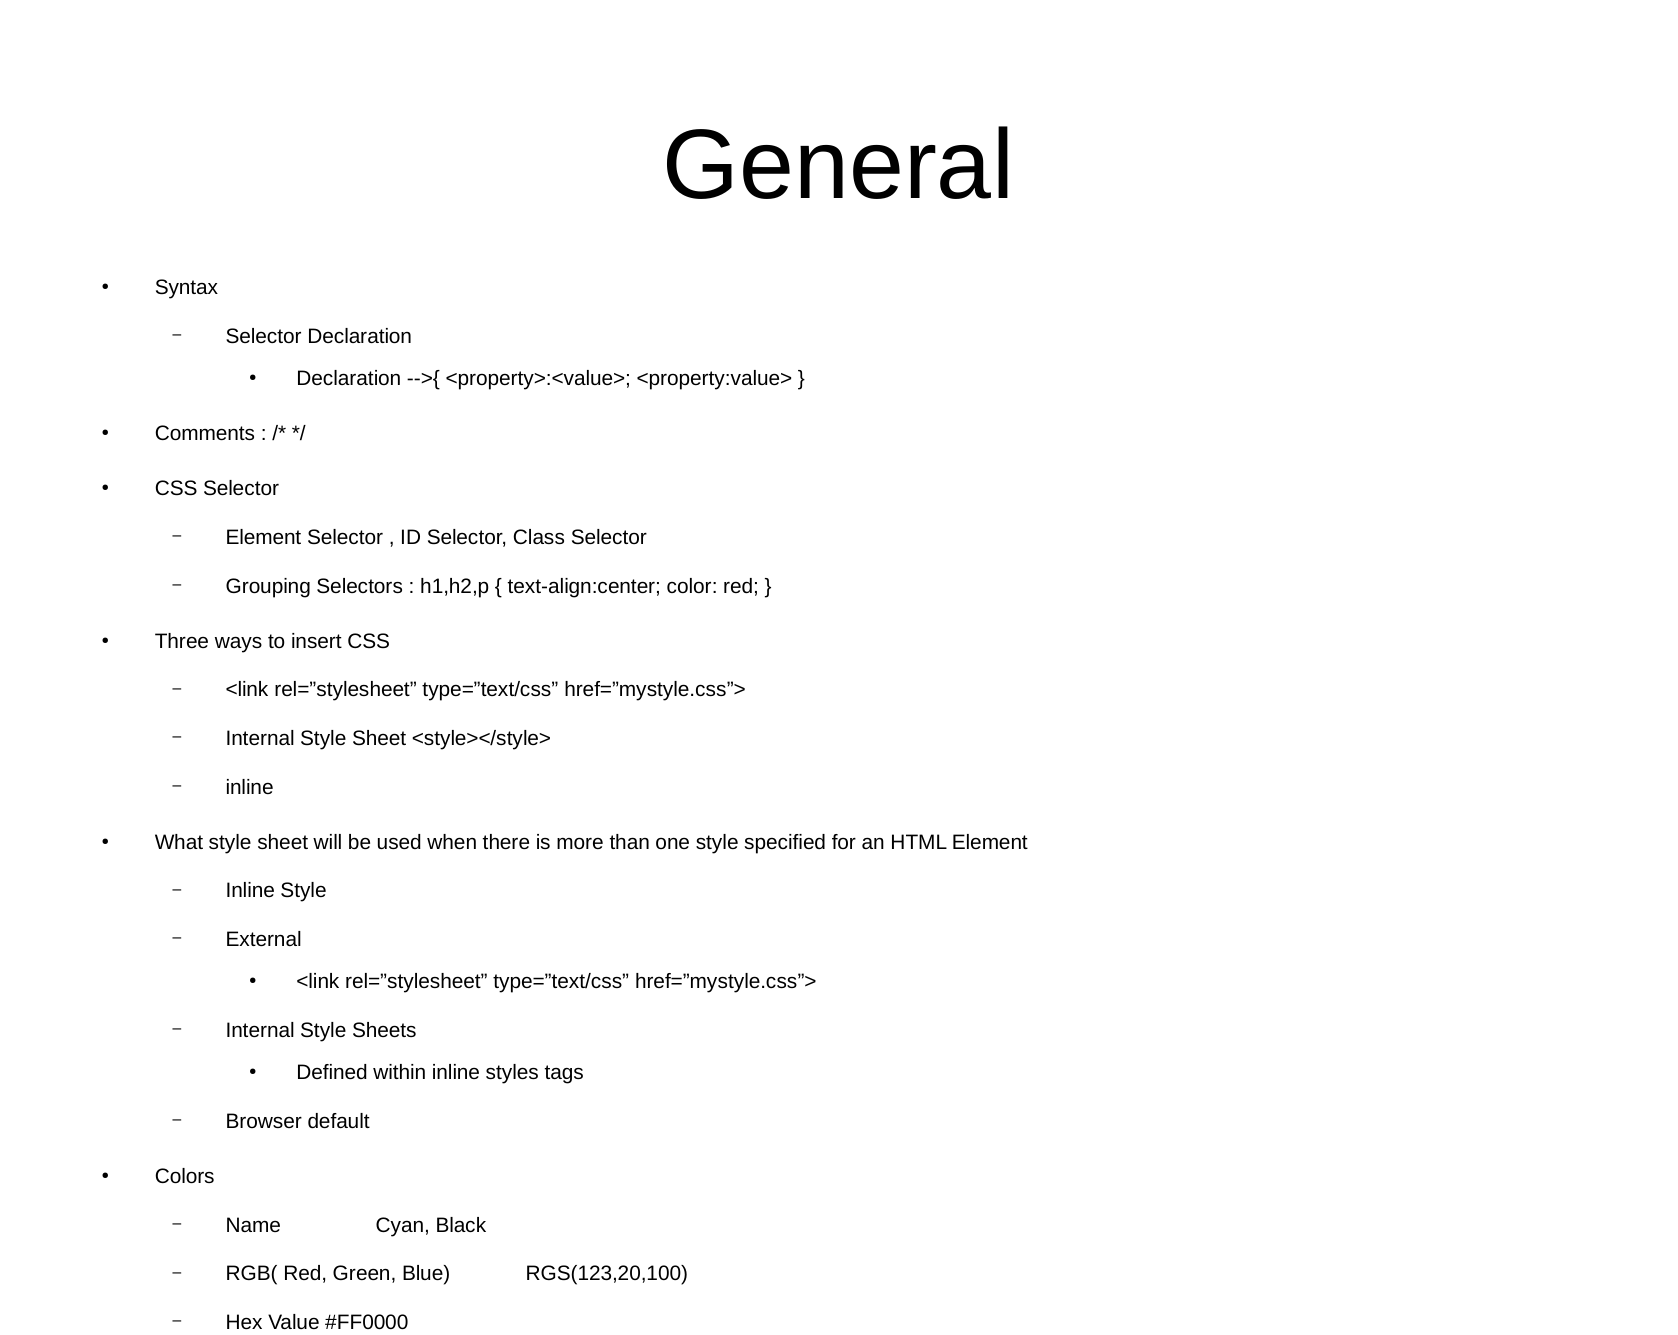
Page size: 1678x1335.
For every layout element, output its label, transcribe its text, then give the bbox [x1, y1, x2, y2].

list Syntax Selector Declaration Declaration -->{ <property>:<value>; <property:value> } Comments : /* */ CSS Selector Element Selector , ID Selector, Class Selector Grouping Selectors : h1,h2,p { text-align:center; color: red; } Three ways to insert CSS <link rel=”stylesheet” type=”text/css” href=”mystyle.css”> Internal Style Sheet <style></style> inline What style sheet will be used when there is more than one style specified for an HTML Element Inline Style External <link rel=”stylesheet” type=”text/css” href=”mystyle.css”> Internal Style Sheets Defined within inline styles tags Browser default Colors Name Cyan, Black RGB( Red, Green, Blue) RGS(123,20,100) Hex Value #FF0000 [83, 275, 1594, 1335]
title General [83, 53, 1594, 275]
